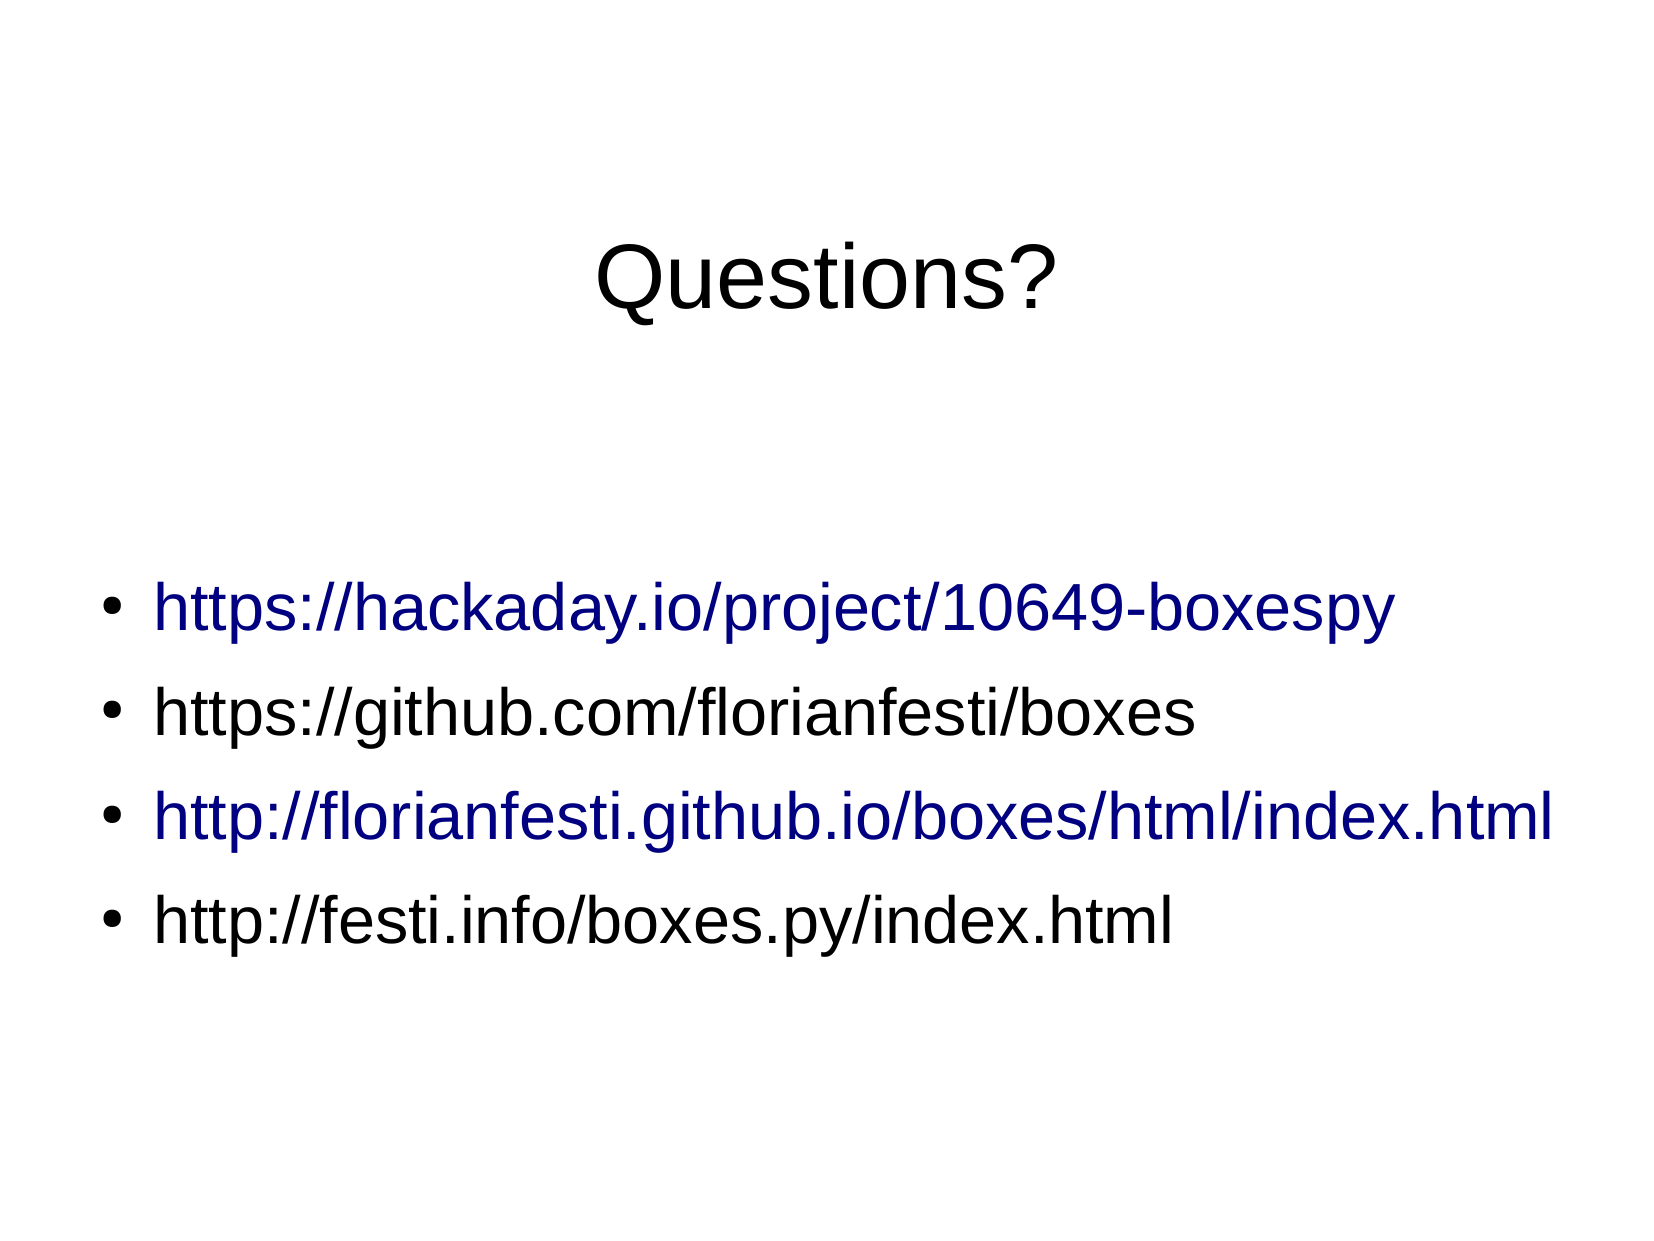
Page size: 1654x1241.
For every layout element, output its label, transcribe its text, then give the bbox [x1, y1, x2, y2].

list https://hackaday.io/project/10649-boxespy https://github.com/florianfesti/boxes http://florianfesti.github.io/boxes/html/index.html http://festi.info/boxes.py/index.html [82, 570, 1571, 1010]
title Questions? [82, 173, 1571, 381]
